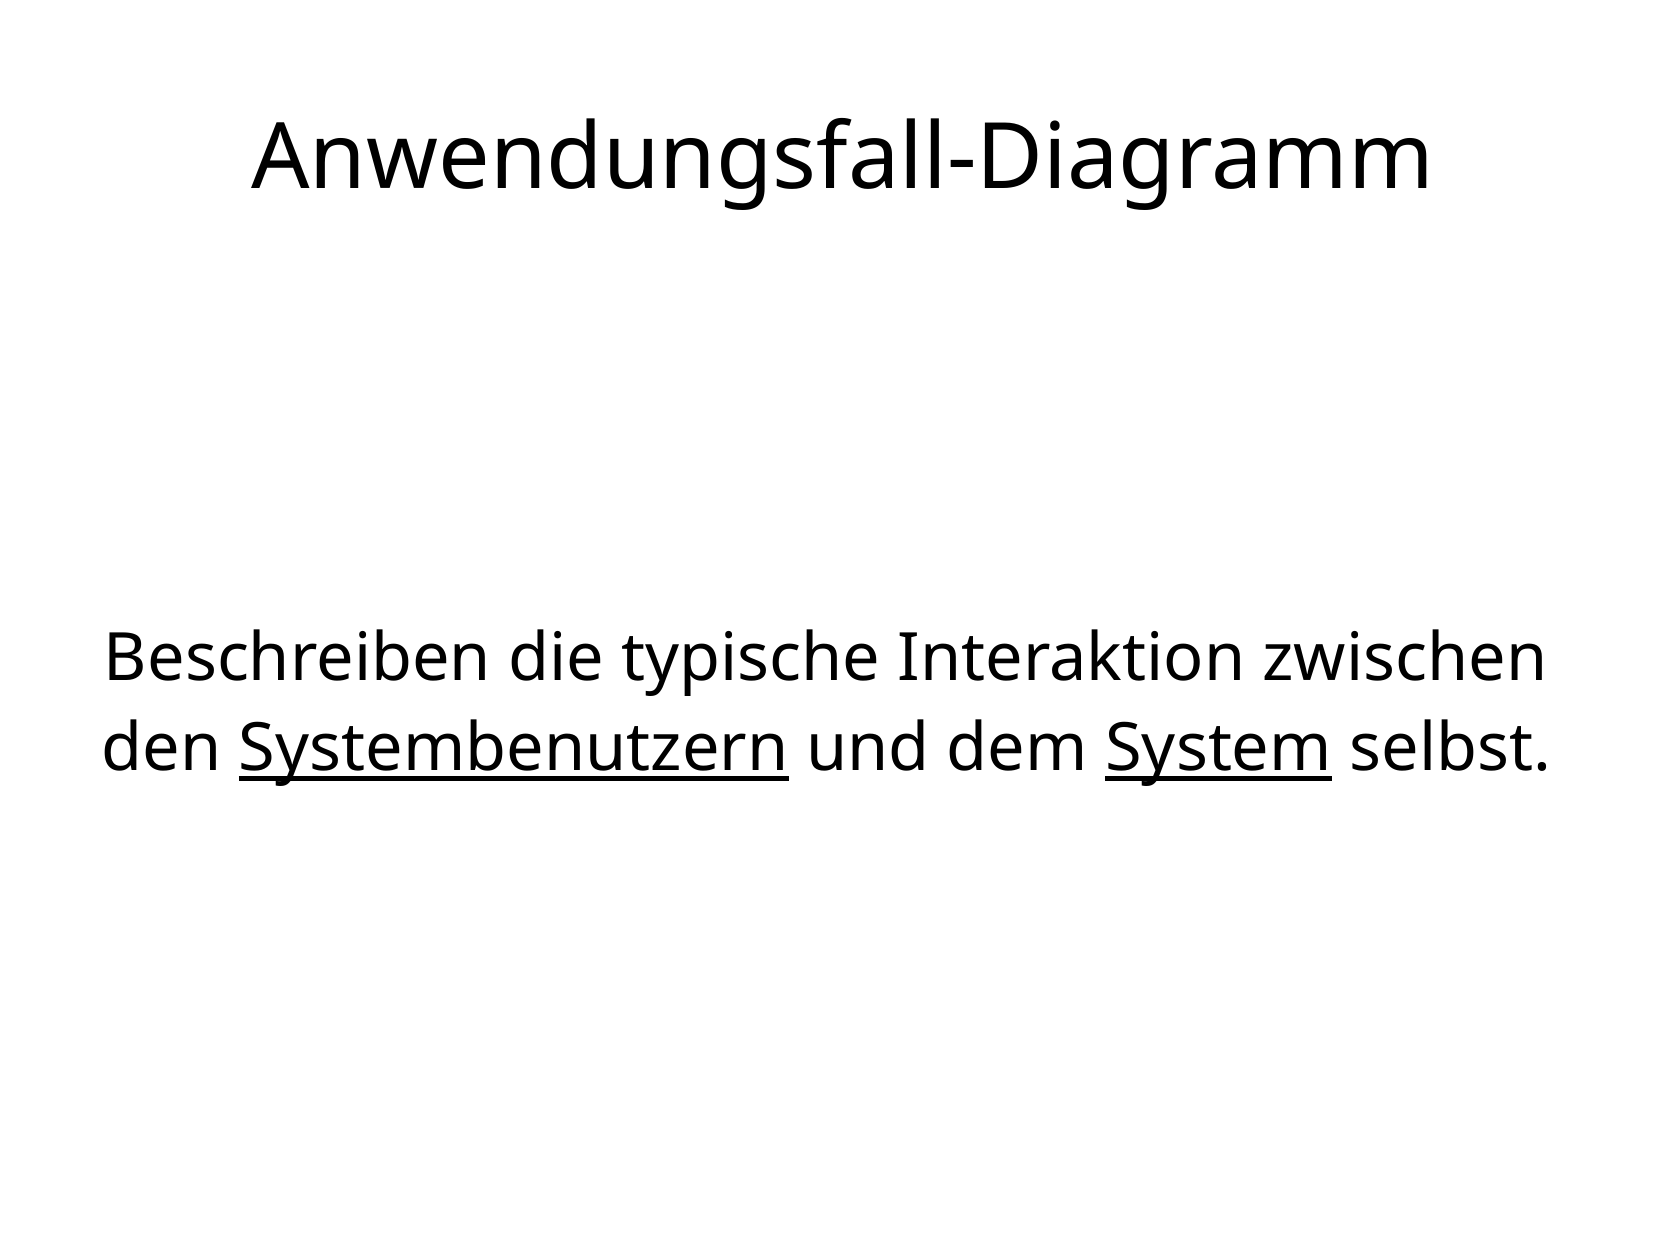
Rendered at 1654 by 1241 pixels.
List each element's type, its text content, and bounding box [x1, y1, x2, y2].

subtitle Beschreiben die typische Interaktion zwischen den Systembenutzern und dem System selbst. [82, 290, 1571, 1109]
title Anwendungsfall-Diagramm [82, 49, 1571, 257]
